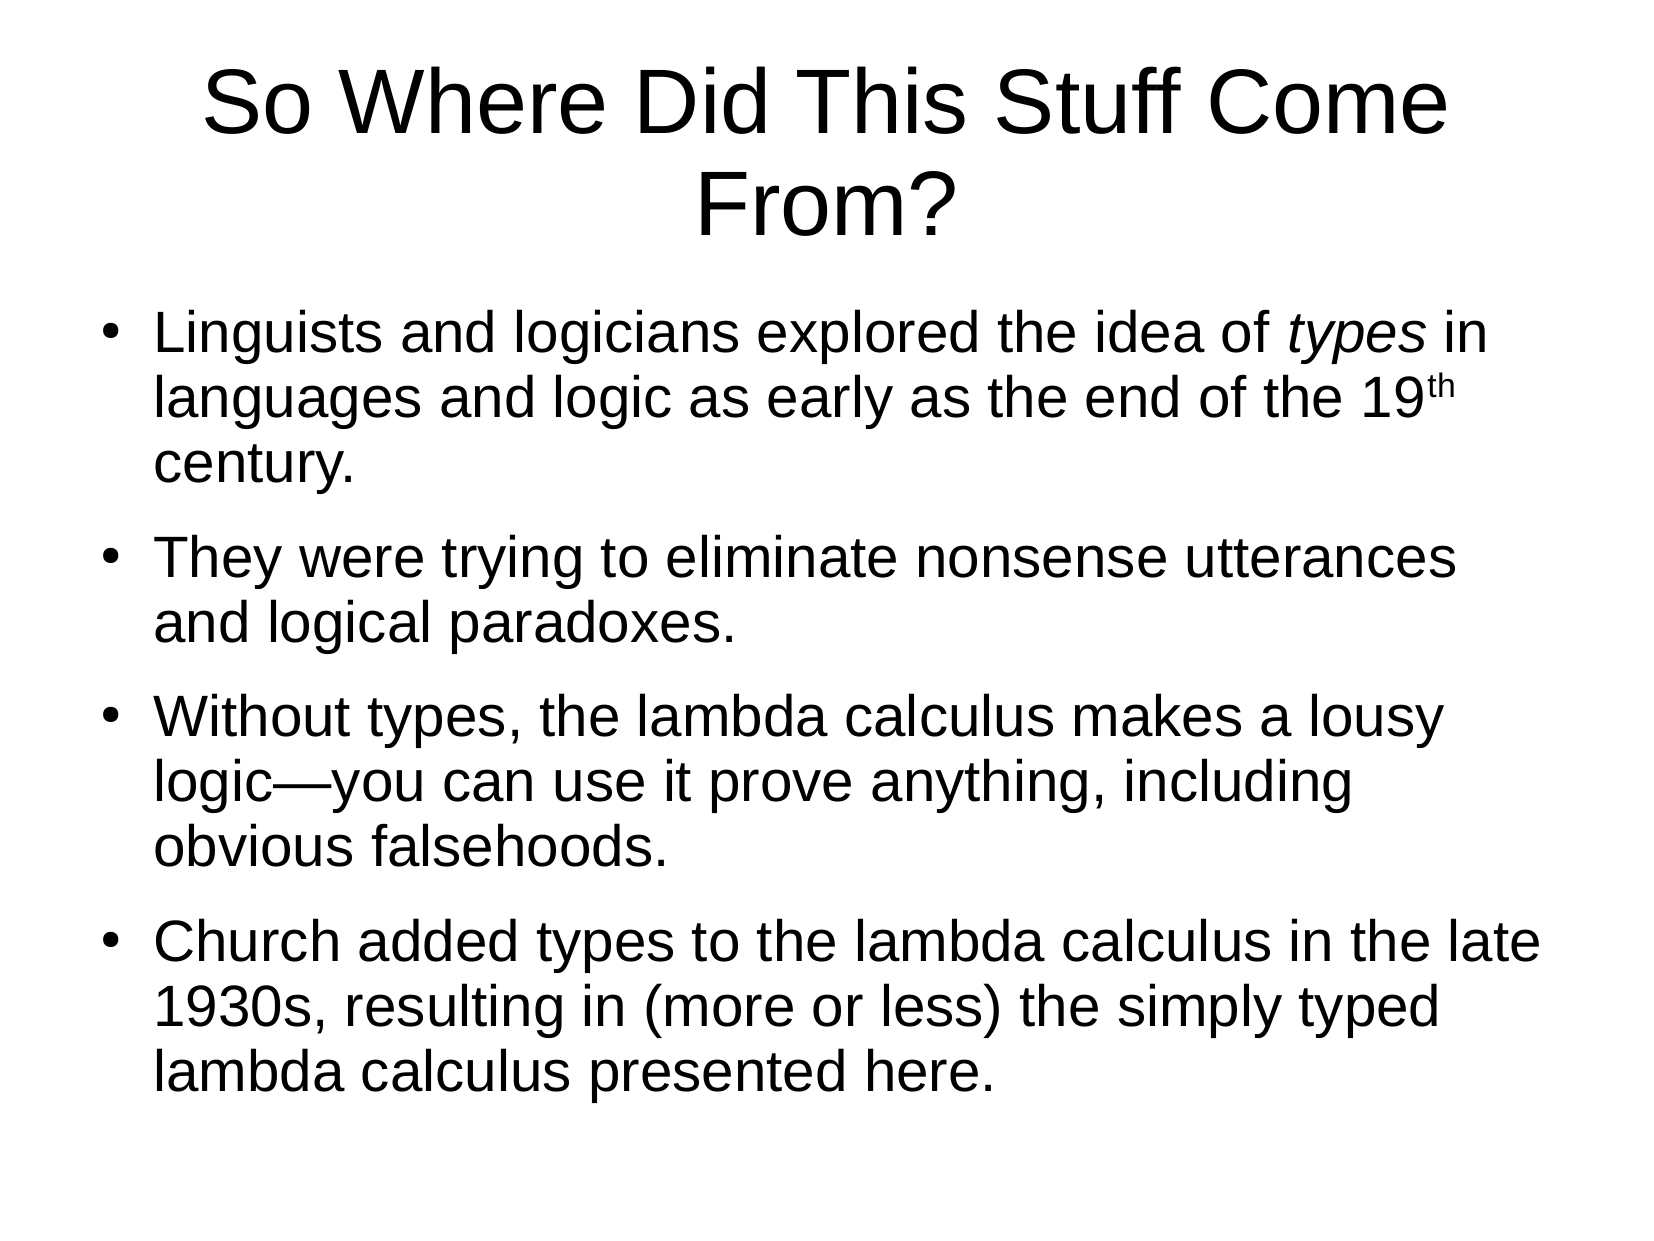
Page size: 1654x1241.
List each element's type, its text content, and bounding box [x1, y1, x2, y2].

title So Where Did This Stuff Come From? [82, 49, 1571, 257]
list Linguists and logicians explored the idea of types in languages and logic as early as the end of the 19th century. They were trying to eliminate nonsense utterances and logical paradoxes. Without types, the lambda calculus makes a lousy logic—you can use it prove anything, including obvious falsehoods. Church added types to the lambda calculus in the late 1930s, resulting in (more or less) the simply typed lambda calculus presented here. [82, 300, 1571, 1109]
